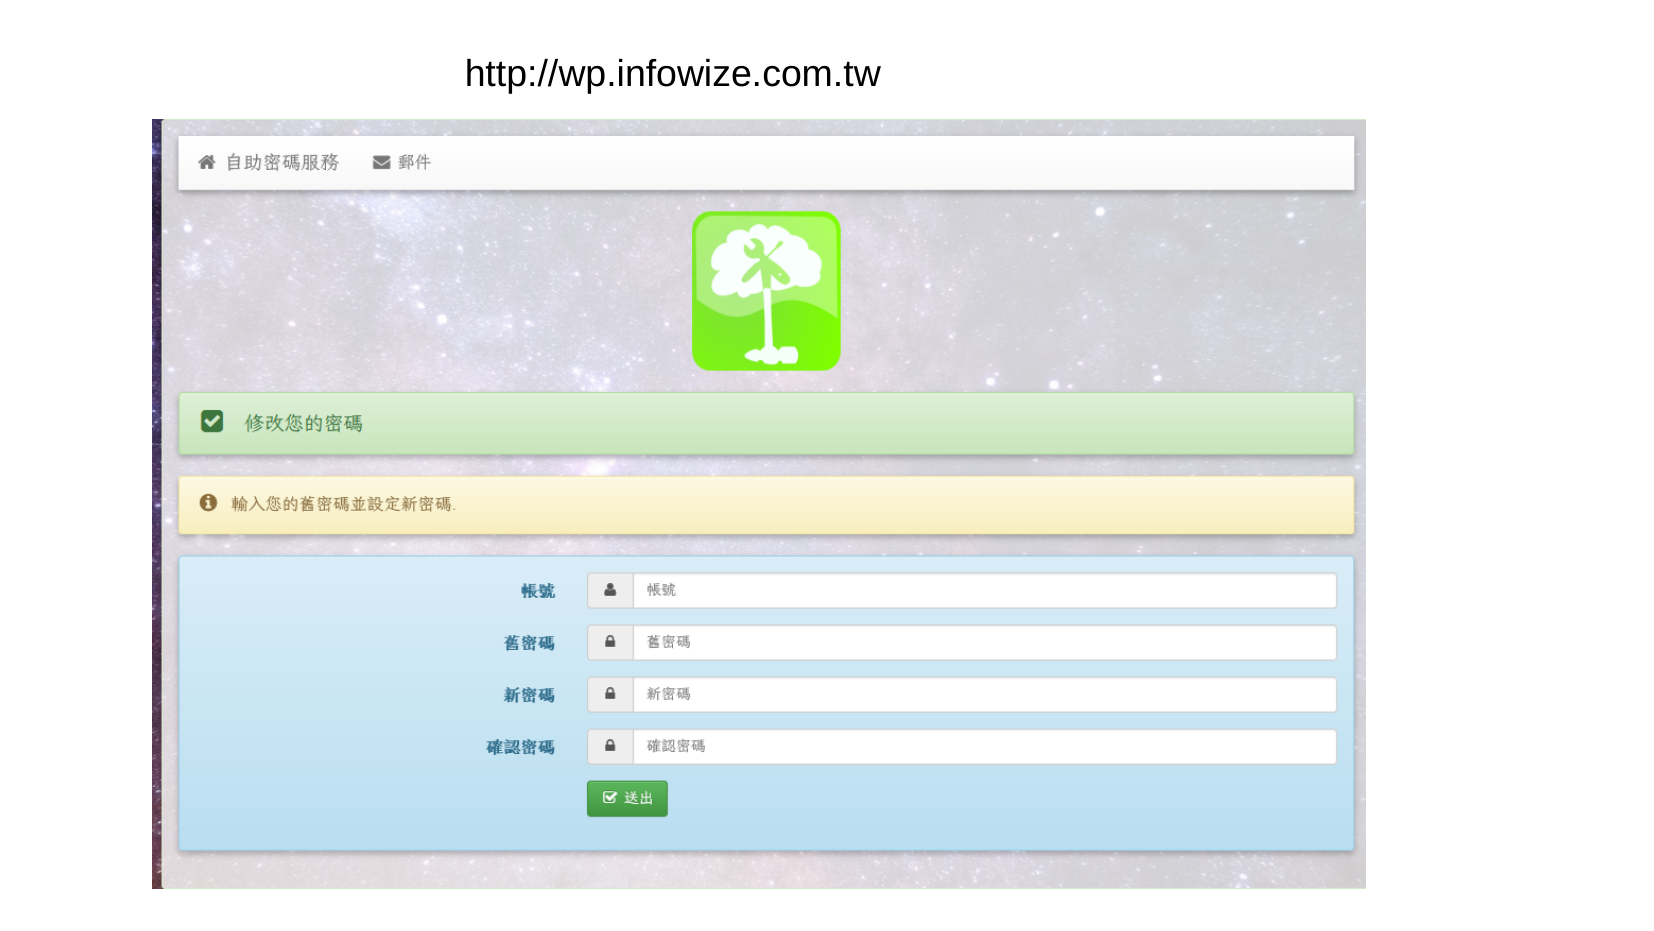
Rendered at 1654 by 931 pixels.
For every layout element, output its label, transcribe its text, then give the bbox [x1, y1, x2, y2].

text_box http://wp.infowize.com.tw [450, 45, 938, 102]
picture [152, 119, 1366, 889]
